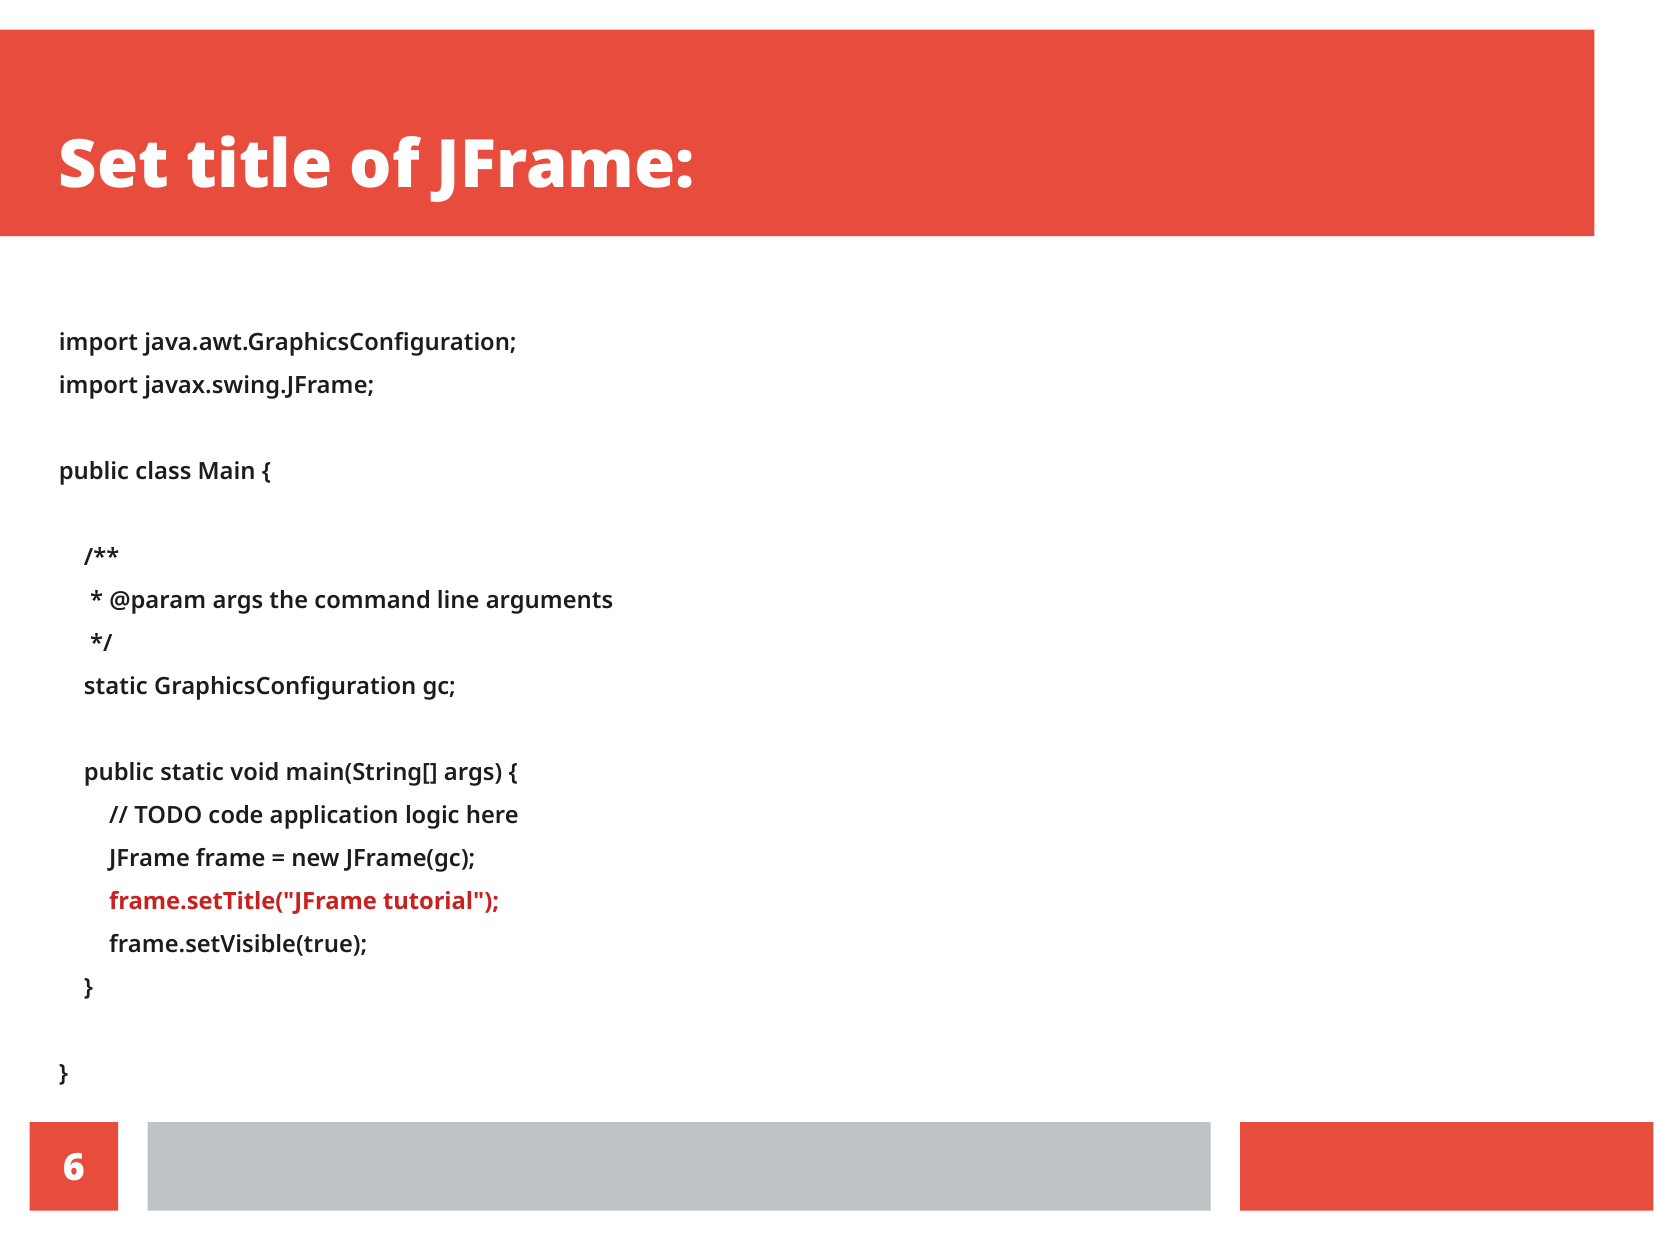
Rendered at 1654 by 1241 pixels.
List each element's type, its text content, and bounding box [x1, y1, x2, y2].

title Set title of JFrame: [59, 59, 1595, 207]
list import java.awt.GraphicsConfiguration; import javax.swing.JFrame; public class Main { /** * @param args the command line arguments */ static GraphicsConfiguration gc; public static void main(String[] args) { // TODO code application logic here JFrame frame = new JFrame(gc); frame.setTitle("JFrame tutorial"); frame.setVisible(true); } } [59, 324, 1565, 1093]
